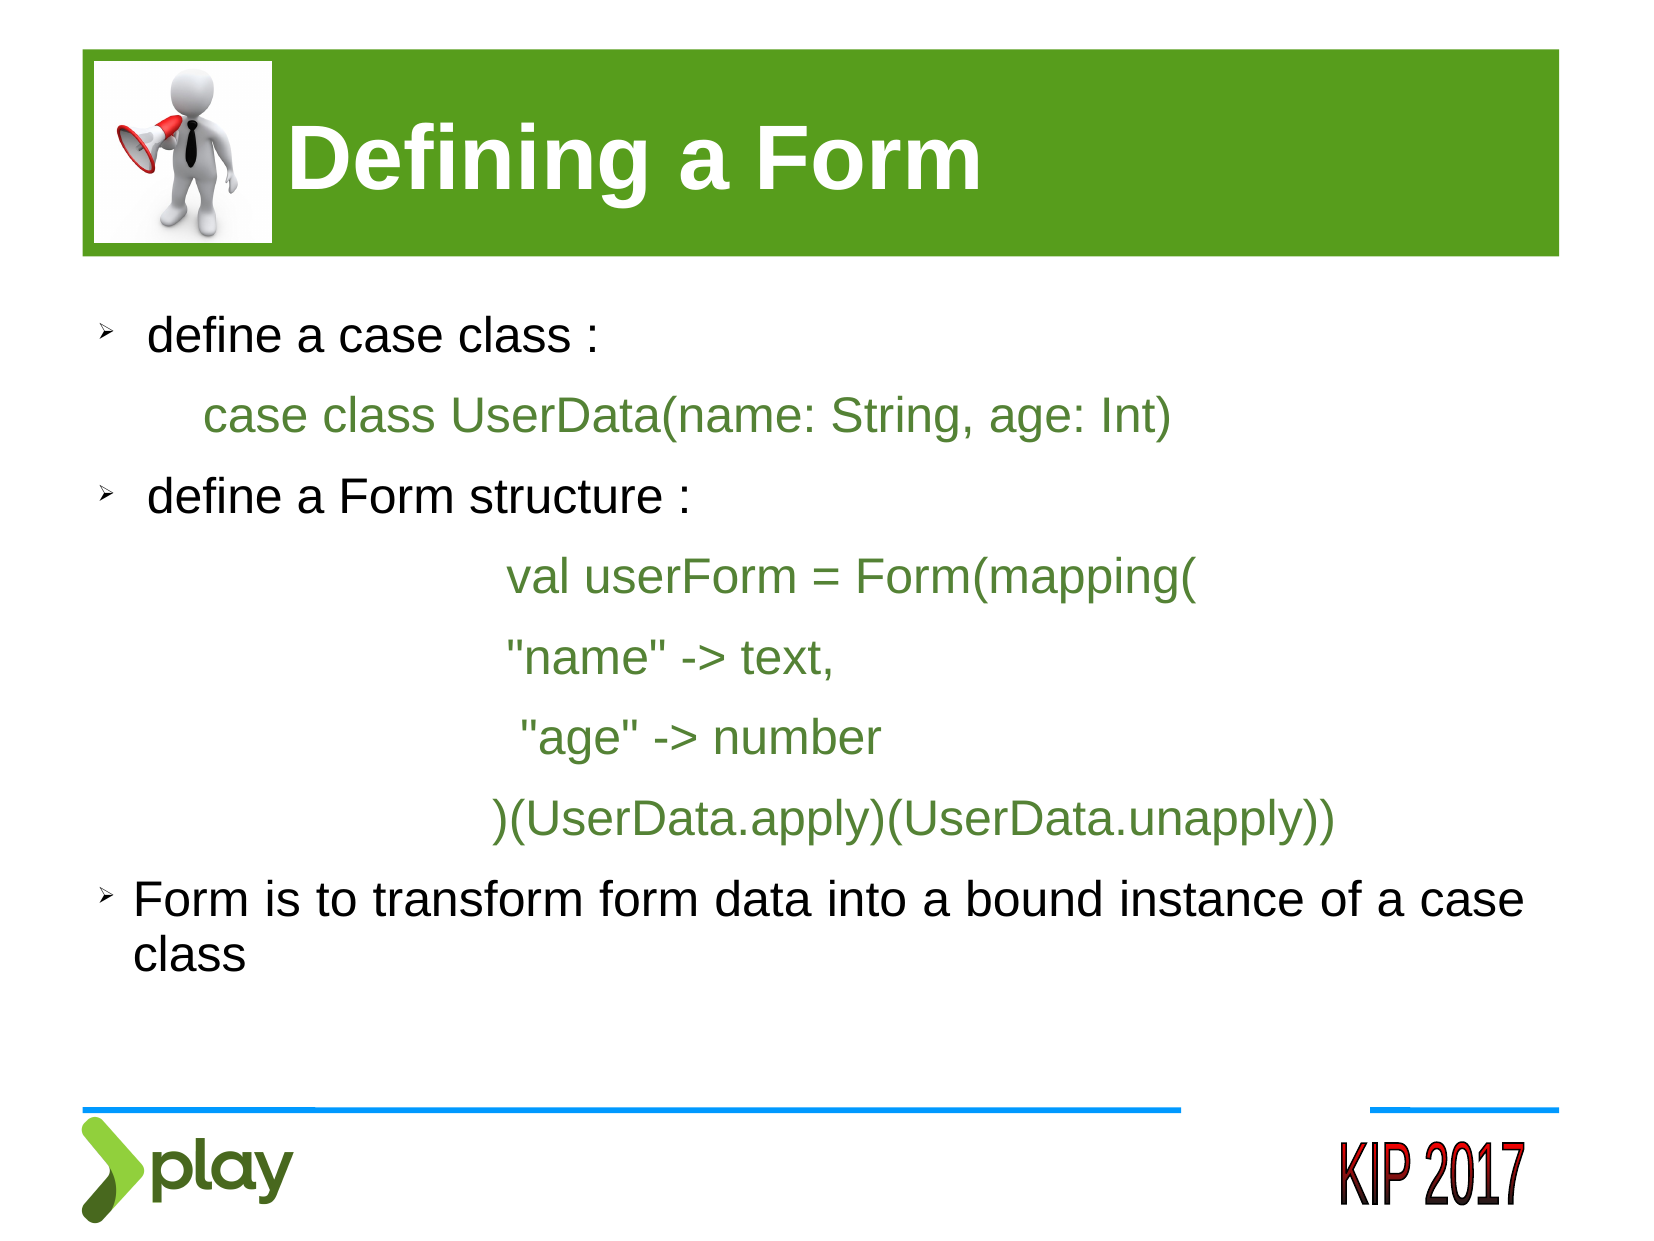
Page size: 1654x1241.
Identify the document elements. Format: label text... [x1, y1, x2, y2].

text_box define a case class : case class UserData(name: String, age: Int) define a Form structure : val userForm = Form(mapping( "name" -> text, "age" -> number )(UserData.apply)(UserData.unapply)) Form is to transform form data into a bound instance of a case class [82, 299, 1560, 1069]
title Defining a Form [82, 49, 1560, 257]
picture [68, 1111, 302, 1229]
picture [94, 61, 272, 243]
